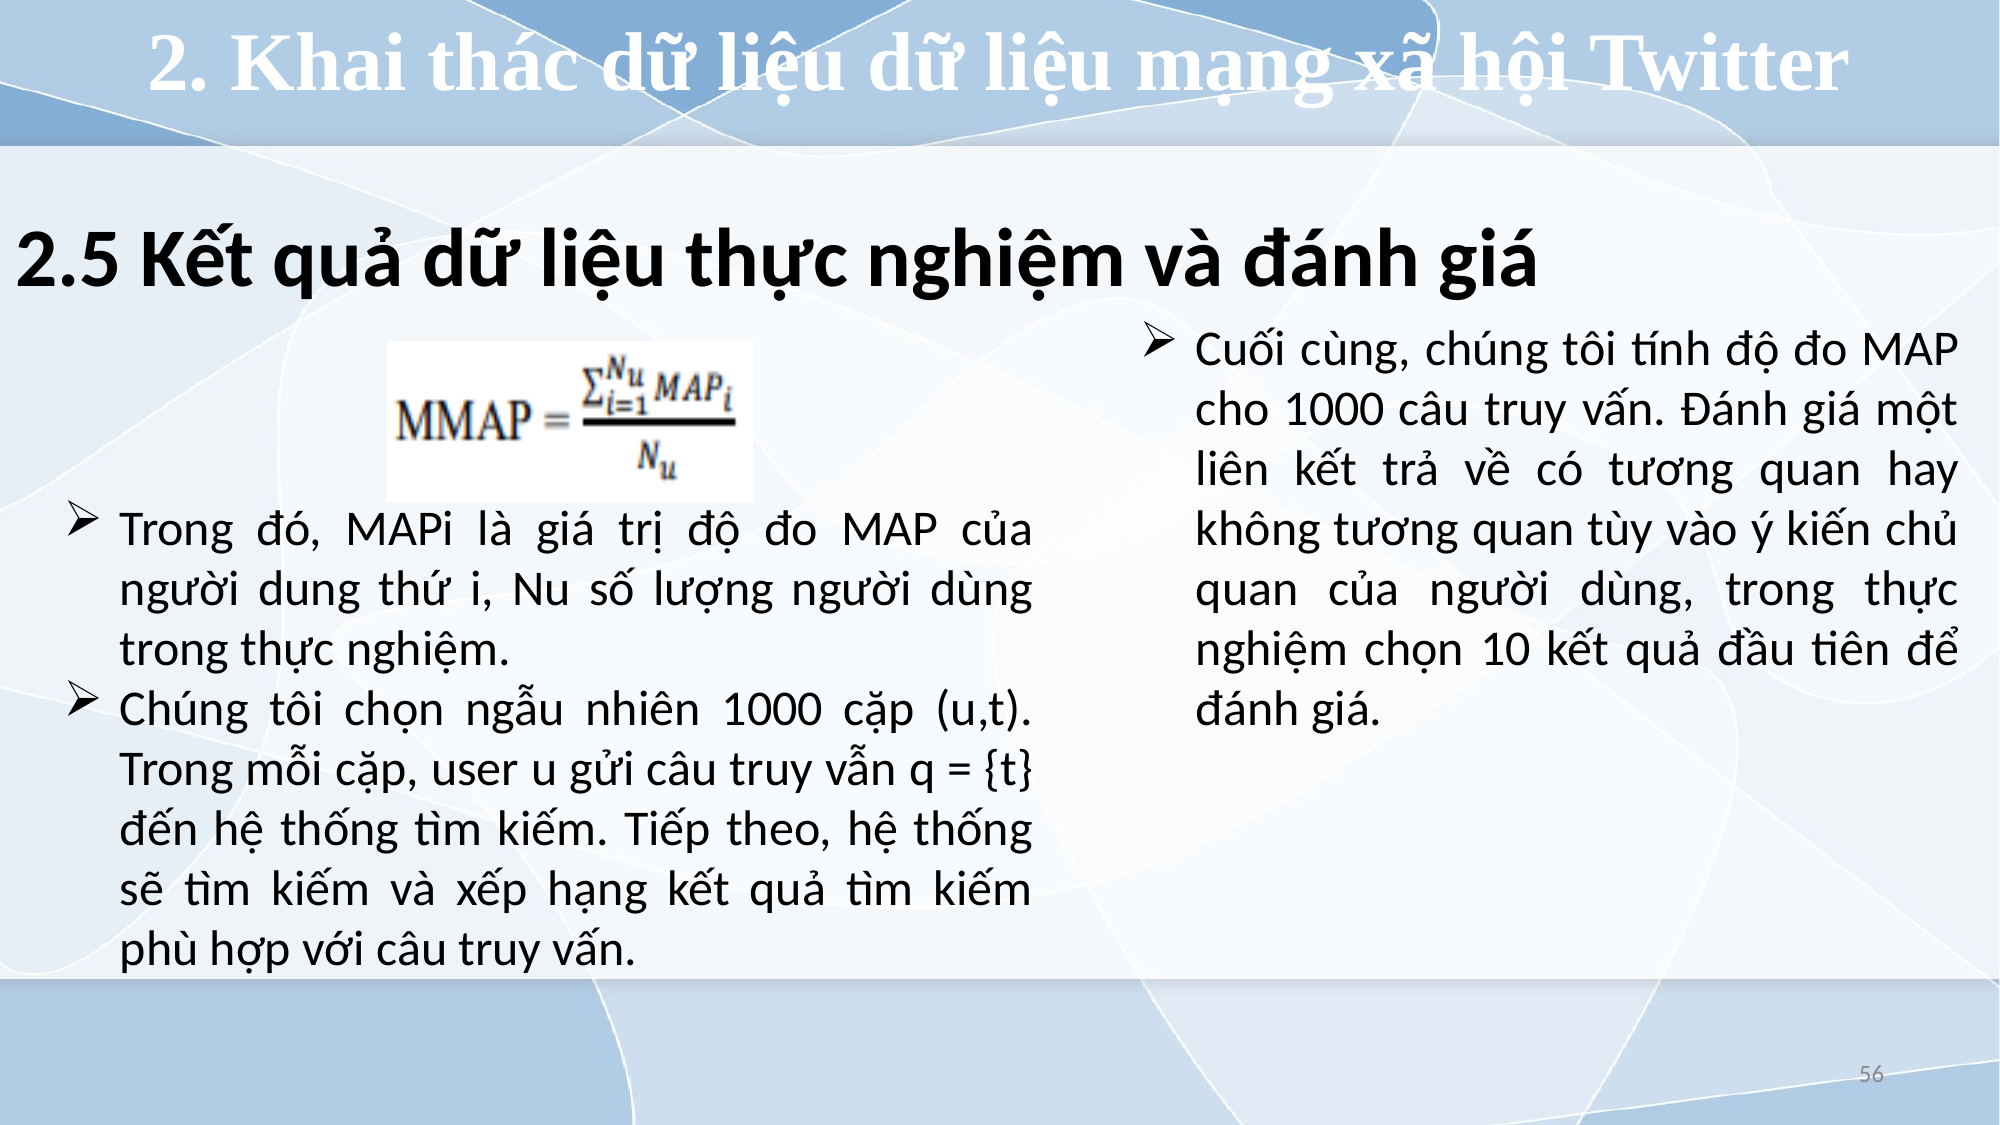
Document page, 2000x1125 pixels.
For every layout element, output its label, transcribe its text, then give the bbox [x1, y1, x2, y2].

text_box Cuối cùng, chúng tôi tính độ đo MAP cho 1000 câu truy vấn. Đánh giá một liên kết trả về có tương quan hay không tương quan tùy vào ý kiến chủ quan của người dùng, trong thực nghiệm chọn 10 kết quả đầu tiên để đánh giá. [1124, 308, 1975, 744]
picture [387, 341, 753, 487]
text_box Trong đó, MAPi là giá trị độ đo MAP của người dung thứ i, Nu số lượng người dùng trong thực nghiệm. Chúng tôi chọn ngẫu nhiên 1000 cặp (u,t). Trong mỗi cặp, user u gửi câu truy vẫn q = {t} đến hệ thống tìm kiếm. Tiếp theo, hệ thống sẽ tìm kiếm và xếp hạng kết quả tìm kiếm phù hợp với câu truy vấn. [48, 487, 1049, 983]
slide_number <number> [1432, 1042, 1900, 1103]
text_box 2. Khai thác dữ liệu dữ liệu mạng xã hội Twitter [0, 0, 2000, 115]
title 2.5 Kết quả dữ liệu thực nghiệm và đánh giá [0, 153, 1988, 354]
